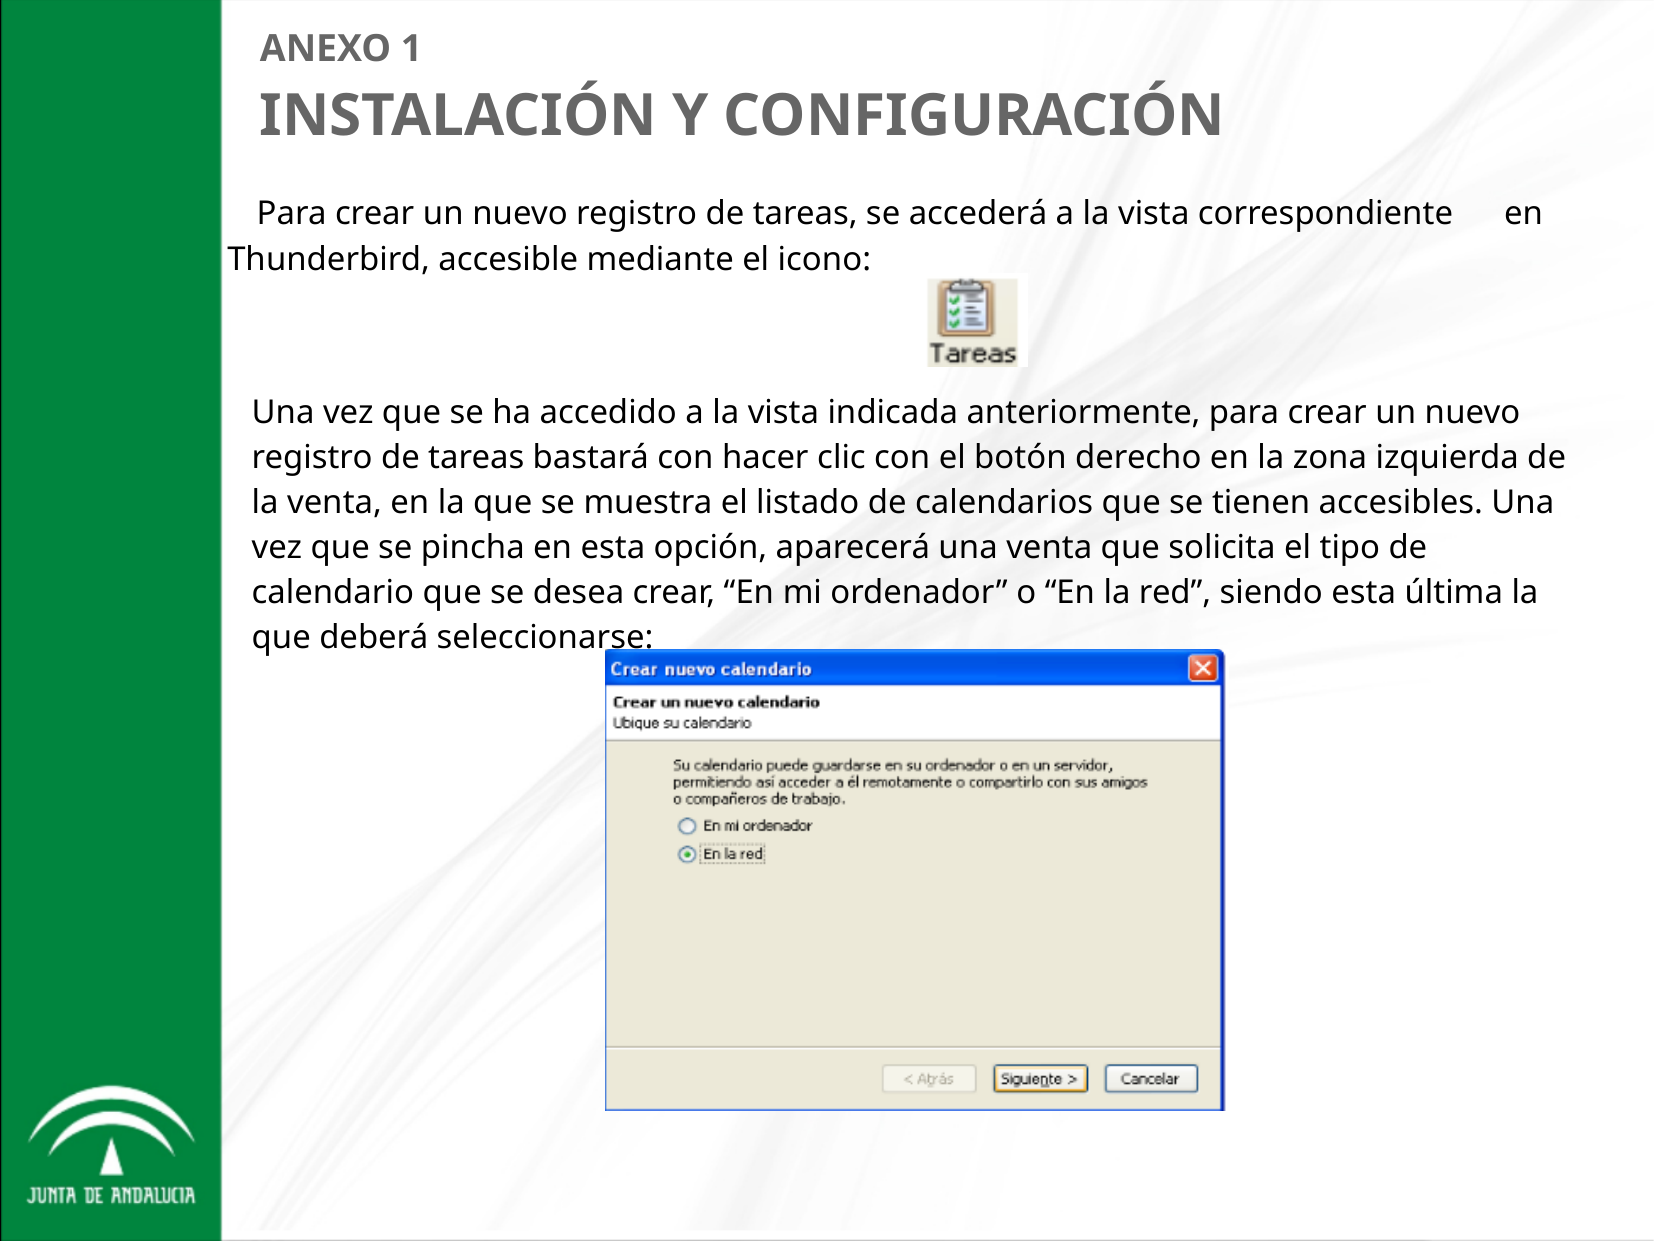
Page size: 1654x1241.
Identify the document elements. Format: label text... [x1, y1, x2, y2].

text_box Una vez que se ha accedido a la vista indicada anteriormente, para crear un nuevo registro de tareas bastará con hacer clic con el botón derecho en la zona izquierda de la venta, en la que se muestra el listado de calendarios que se tienen accesibles. Una vez que se pincha en esta opción, aparecerá una venta que solicita el tipo de calendario que se desea crear, “En mi ordenador” o “En la red”, siendo esta última la que deberá seleccionarse: [236, 380, 1595, 661]
picture [0, 0, 1654, 1241]
title ANEXO 1 INSTALACIÓN Y CONFIGURACIÓN [259, 30, 1577, 143]
list [248, 287, 1565, 380]
list [248, 661, 1565, 1205]
text_box Para crear un nuevo registro de tareas, se accederá a la vista correspondiente en Thunderbird, accesible mediante el icono: [212, 177, 1597, 287]
